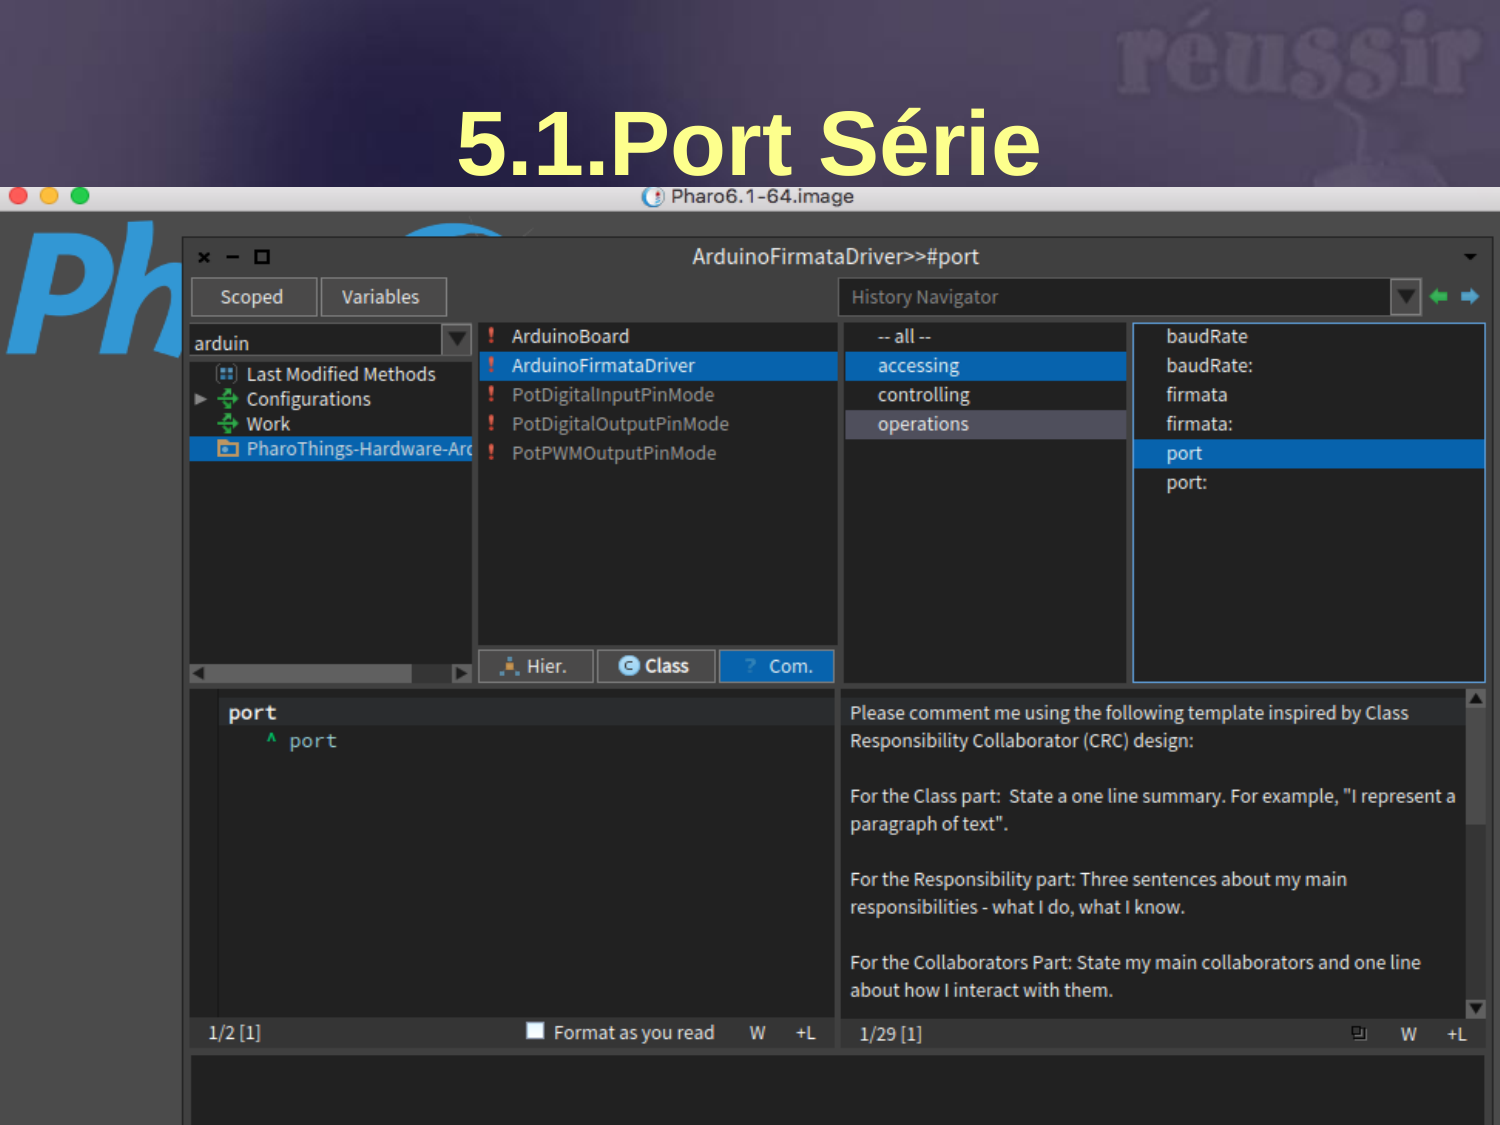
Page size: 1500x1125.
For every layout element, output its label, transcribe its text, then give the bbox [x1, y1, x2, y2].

picture [0, 0, 1500, 1125]
title 5.1.Port Série [75, 45, 1425, 187]
